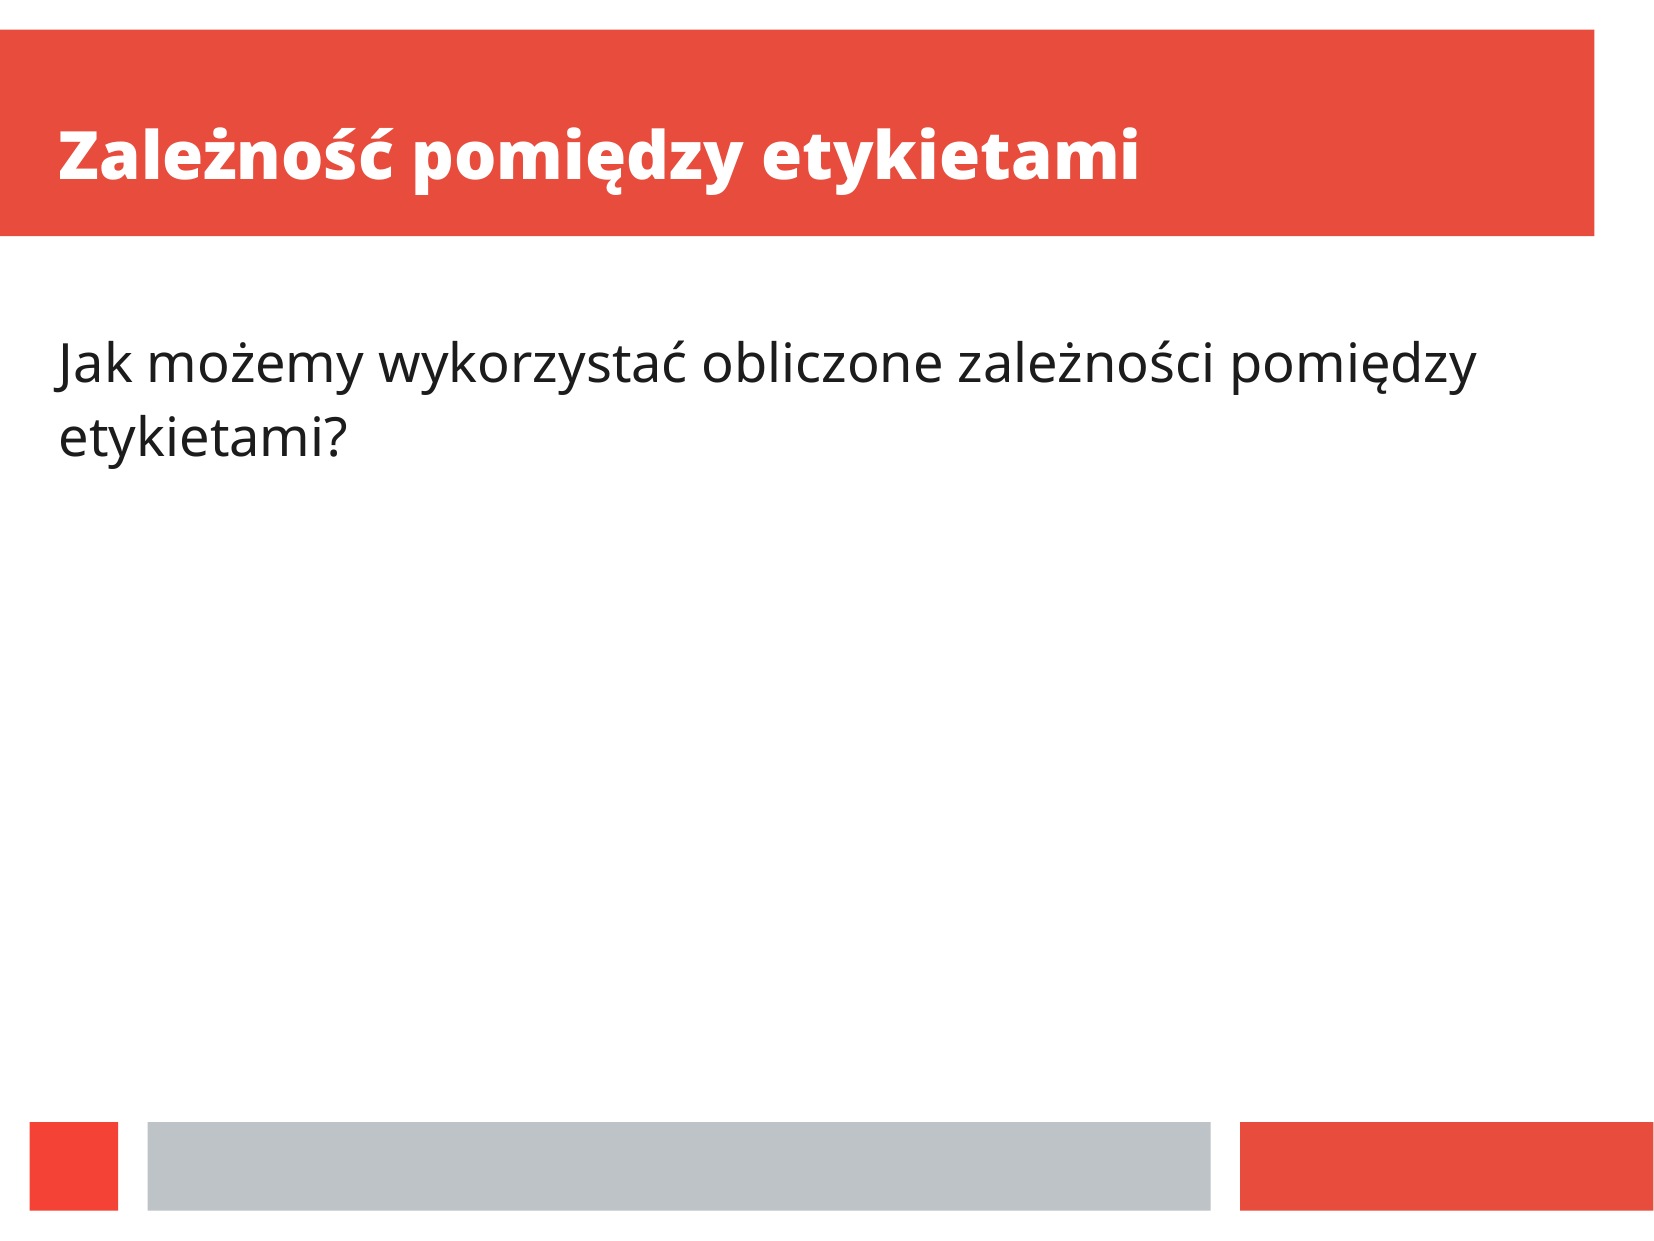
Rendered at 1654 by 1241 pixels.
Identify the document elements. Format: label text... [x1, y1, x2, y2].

list Jak możemy wykorzystać obliczone zależności pomiędzy etykietami? [59, 324, 1595, 1152]
title Zależność pomiędzy etykietami [59, 56, 1595, 200]
